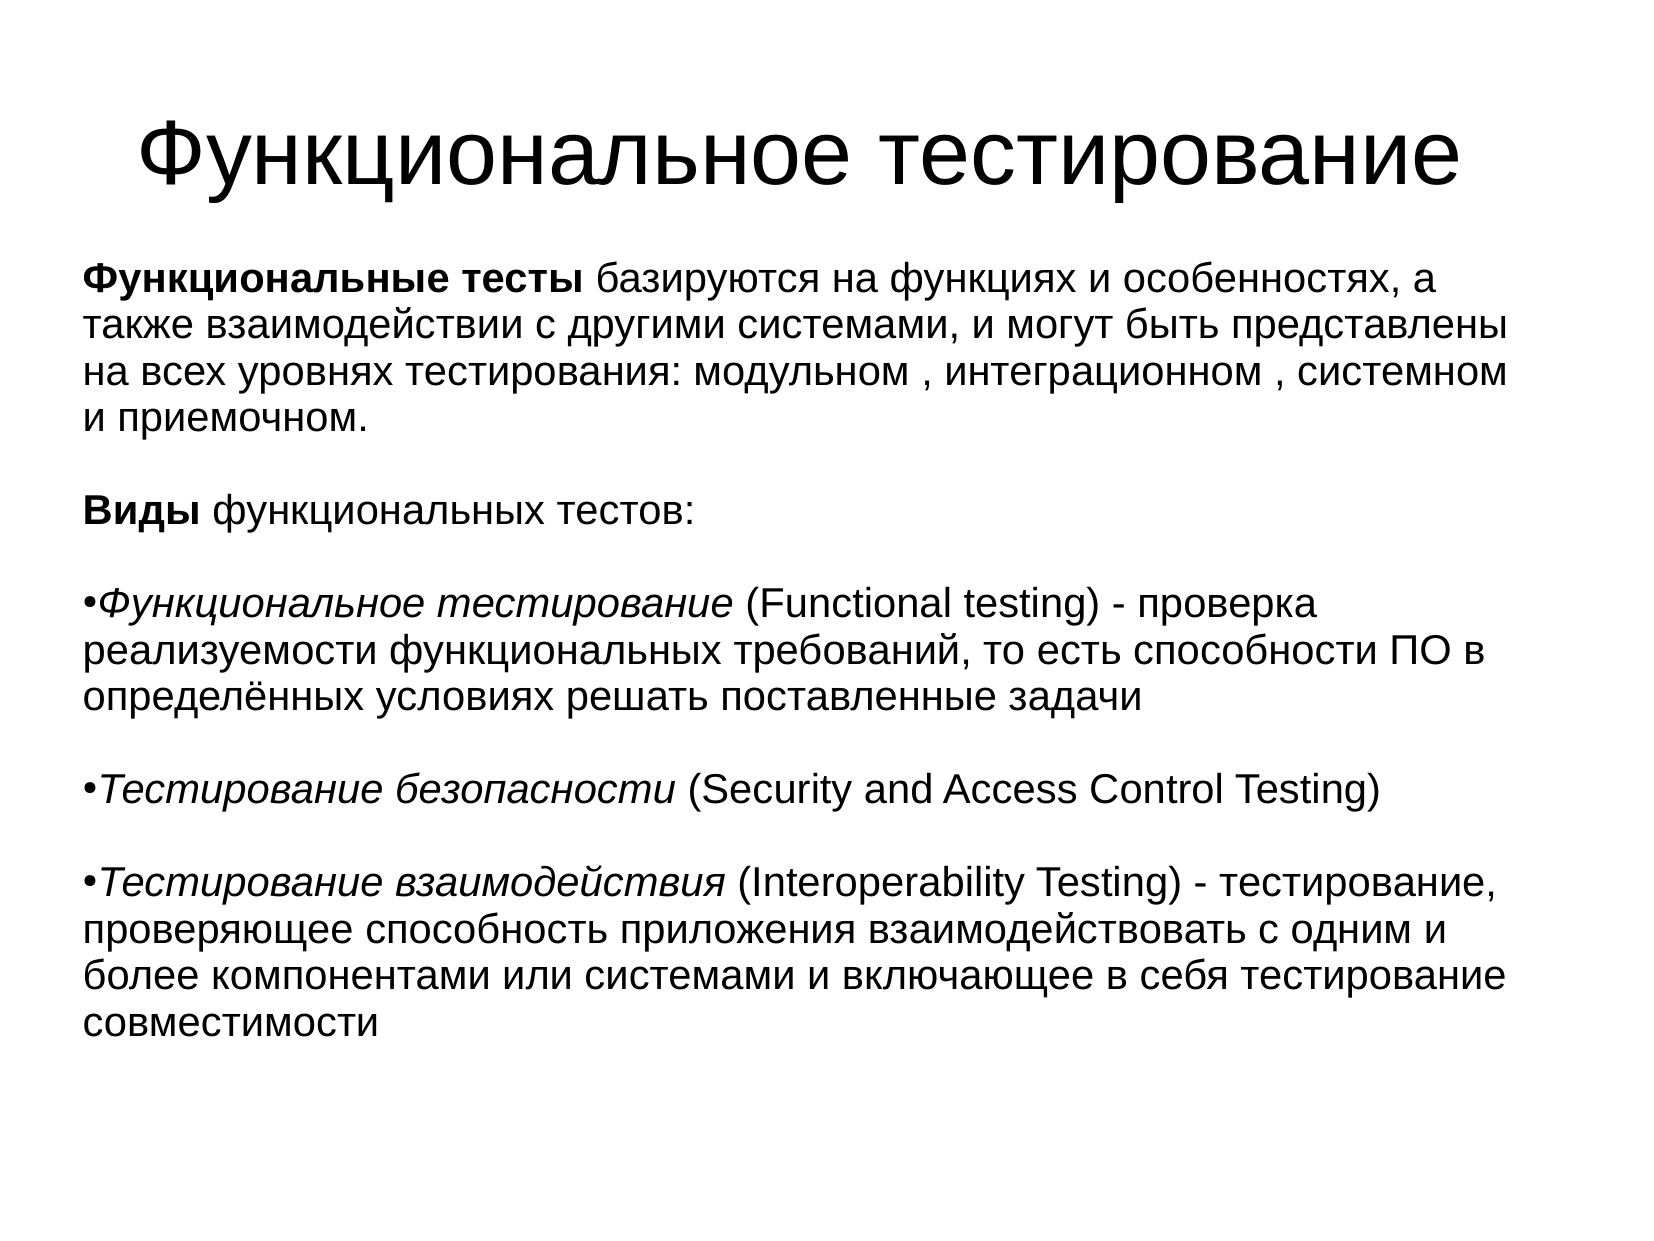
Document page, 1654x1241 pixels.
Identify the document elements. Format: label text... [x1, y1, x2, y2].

subtitle Функциональные тесты базируются на функциях и особенностях, а также взаимодействии с другими системами, и могут быть представлены на всех уровнях тестирования: модульном , интеграционном , системном и приемочном. Виды функциональных тестов: Функциональное тестирование (Functional testing) - проверка реализуемости функциональных требований, то есть способности ПО в определённых условиях решать поставленные задачи Тестирование безопасности (Security and Access Control Testing) Тестирование взаимодействия (Interoperability Testing) - тестирование, проверяющее способность приложения взаимодействовать с одним и более компонентами или системами и включающее в себя тестирование совместимости [82, 254, 1538, 1045]
title Функциональное тестирование [30, 49, 1571, 257]
